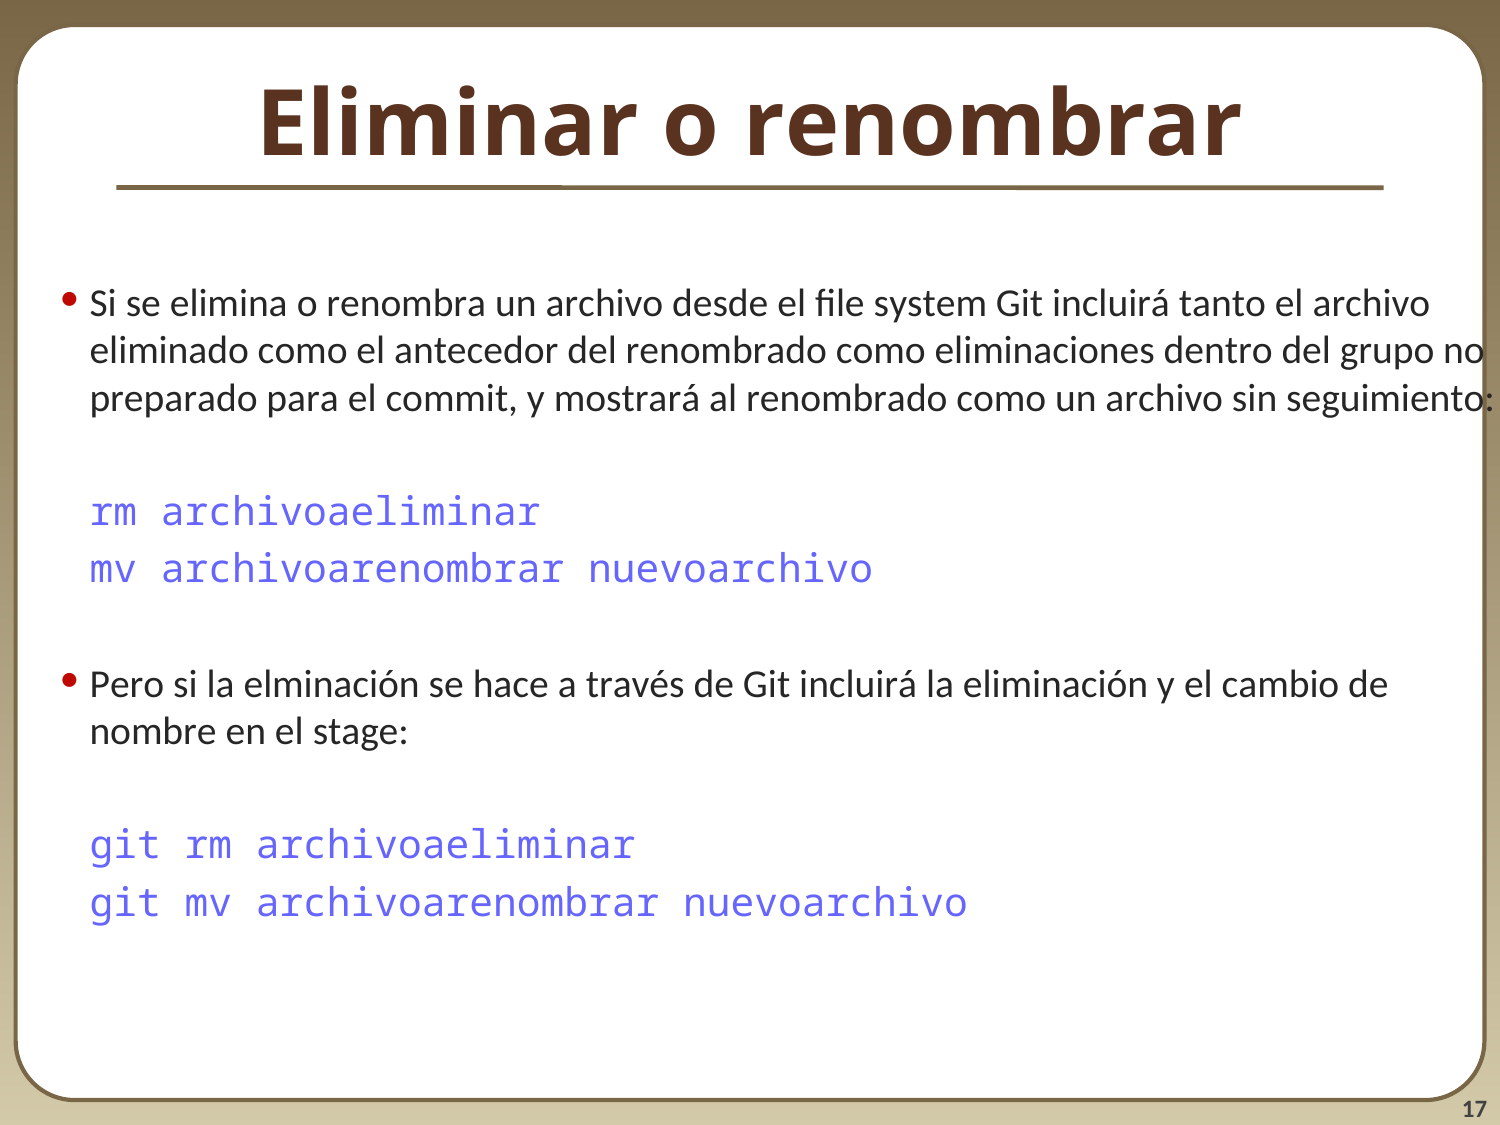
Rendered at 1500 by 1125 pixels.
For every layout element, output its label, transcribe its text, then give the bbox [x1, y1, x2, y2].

title Eliminar o renombrar [0, 24, 1500, 213]
list Si se elimina o renombra un archivo desde el file system Git incluirá tanto el archivo eliminado como el antecedor del renombrado como eliminaciones dentro del grupo no preparado para el commit, y mostrará al renombrado como un archivo sin seguimiento: rm archivoaeliminar mv archivoarenombrar nuevoarchivo Pero si la elminación se hace a través de Git incluirá la eliminación y el cambio de nombre en el stage: git rm archivoaeliminar git mv archivoarenombrar nuevoarchivo [15, 212, 1500, 963]
